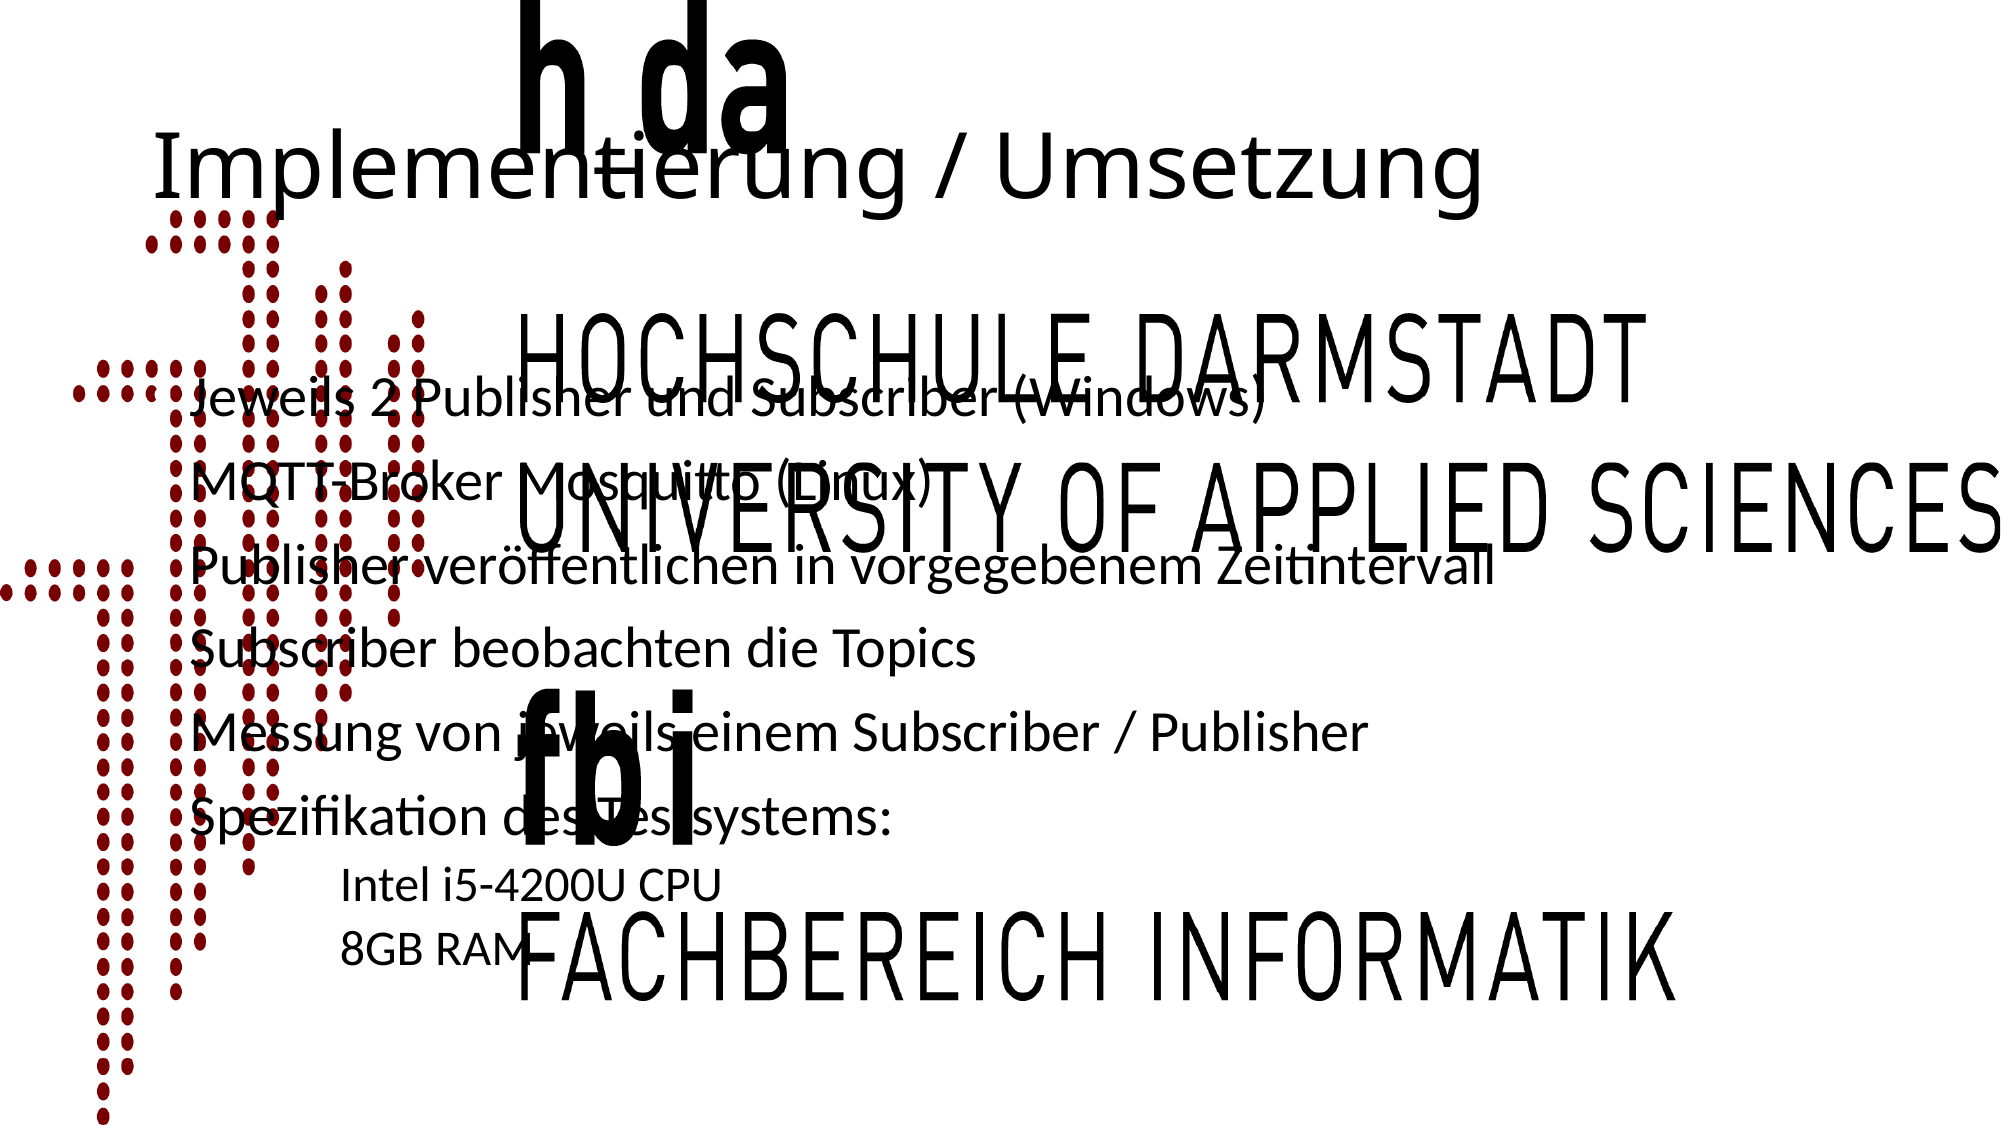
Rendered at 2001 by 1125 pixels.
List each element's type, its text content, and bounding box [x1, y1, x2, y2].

list Jeweils 2 Publisher und Subscriber (Windows) MQTT-Broker Mosquitto (Linux) Publisher veröffentlichen in vorgegebenem Zeitintervall Subscriber beobachten die Topics Messung von jeweils einem Subscriber / Publisher Spezifikation des Testsystems: Intel i5-4200U CPU 8GB RAM [137, 358, 1863, 1073]
title Implementierung / Umsetzung [137, 59, 1863, 278]
